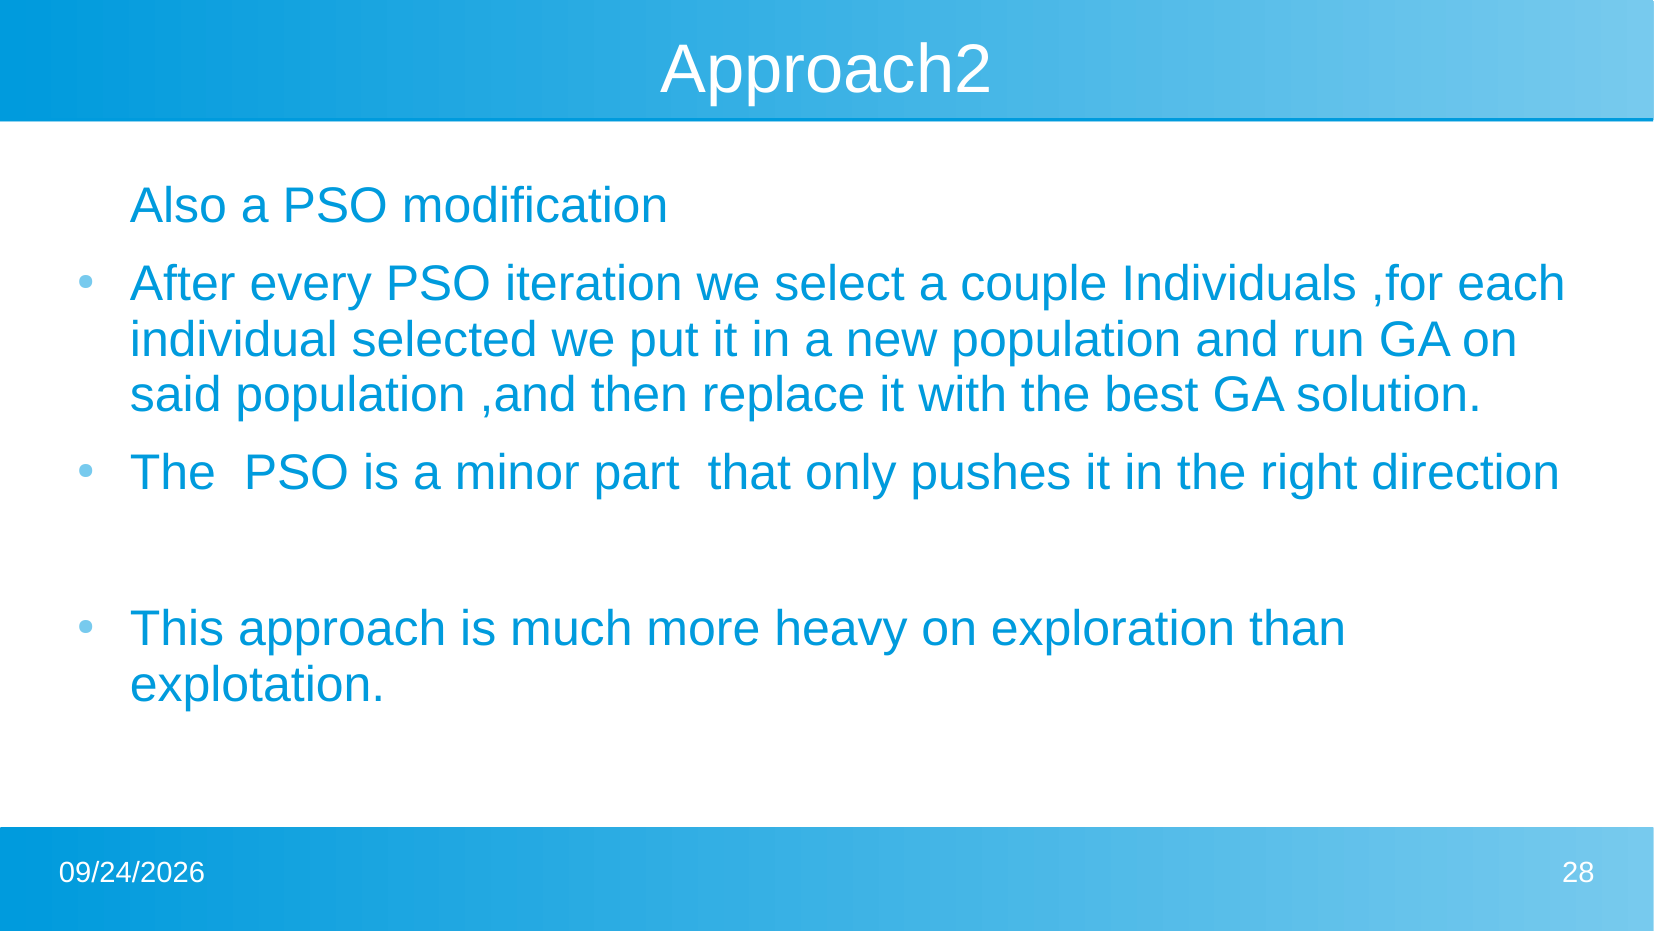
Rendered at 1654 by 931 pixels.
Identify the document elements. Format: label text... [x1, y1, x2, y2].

list Also a PSO modification After every PSO iteration we select a couple Individuals ,for each individual selected we put it in a new population and run GA on said population ,and then replace it with the best GA solution. The PSO is a minor part that only pushes it in the right direction This approach is much more heavy on exploration than explotation. [59, 177, 1595, 768]
title Approach2 [59, 29, 1595, 108]
